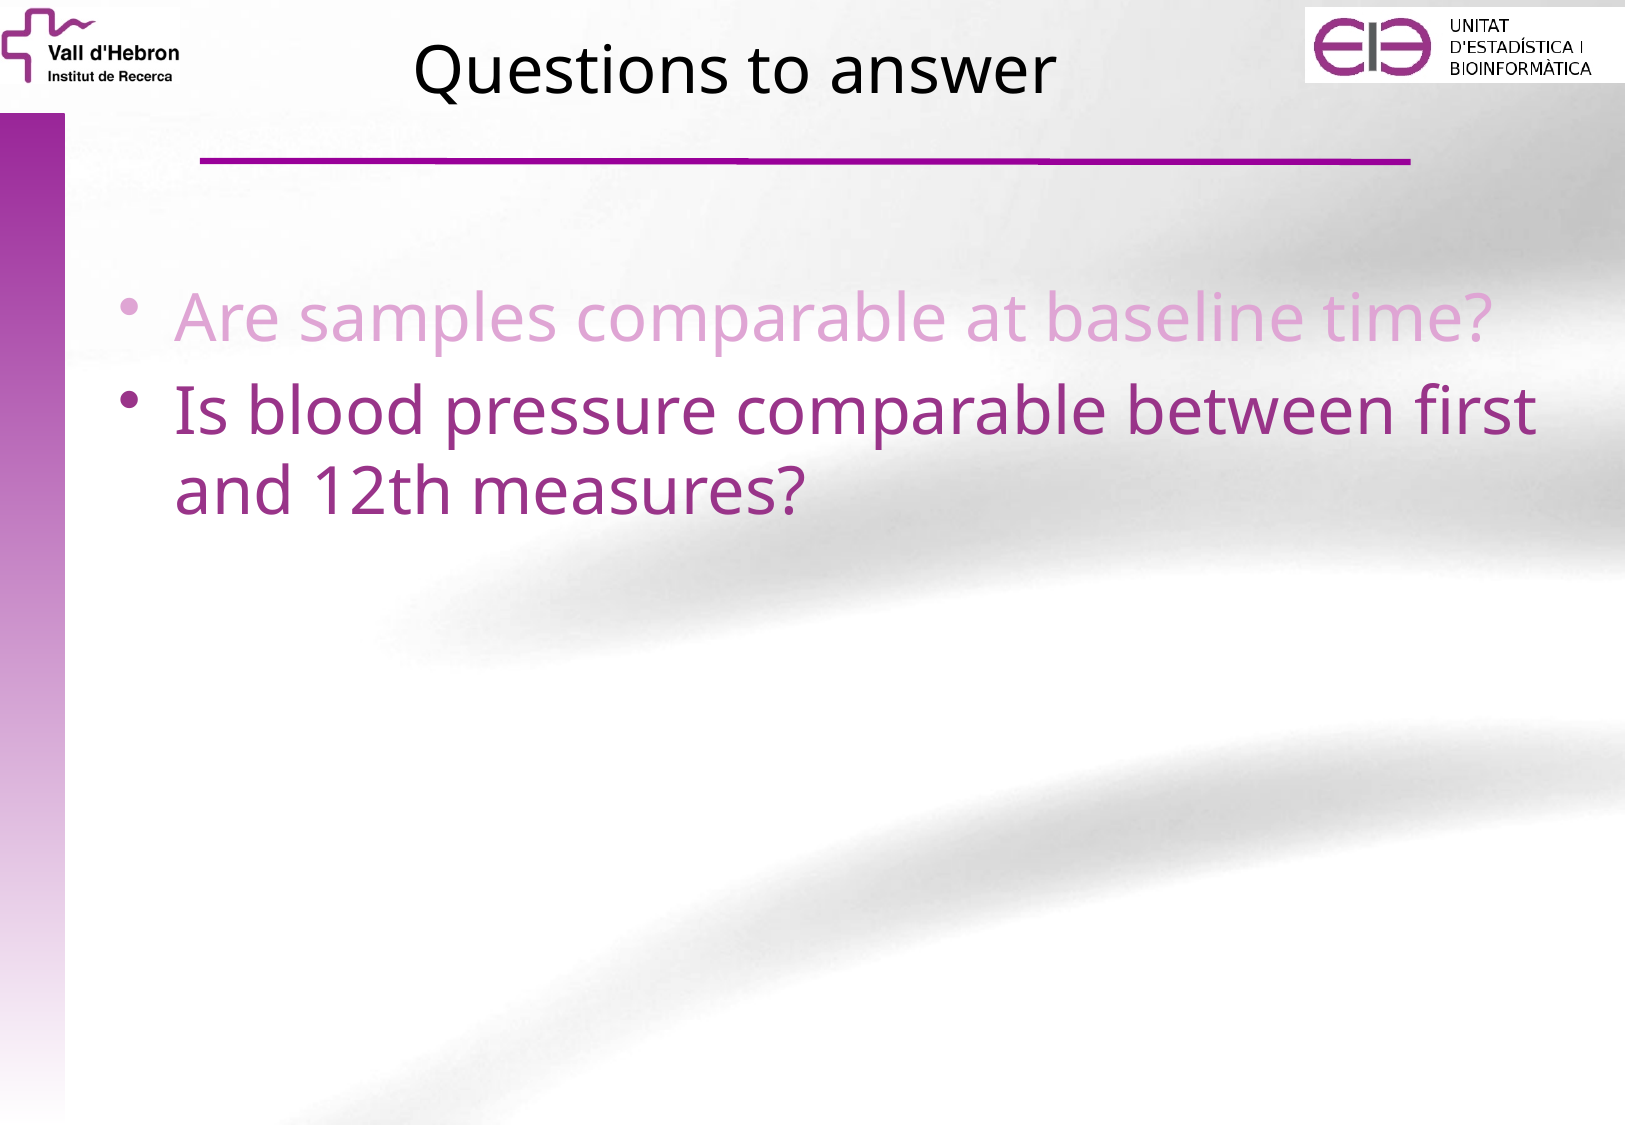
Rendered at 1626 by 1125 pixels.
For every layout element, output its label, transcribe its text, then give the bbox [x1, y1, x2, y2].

list Are samples comparable at baseline time? Is blood pressure comparable between first and 12th measures? [103, 267, 1567, 1010]
picture [0, 0, 1625, 1125]
title Questions to answer [221, 19, 1250, 147]
